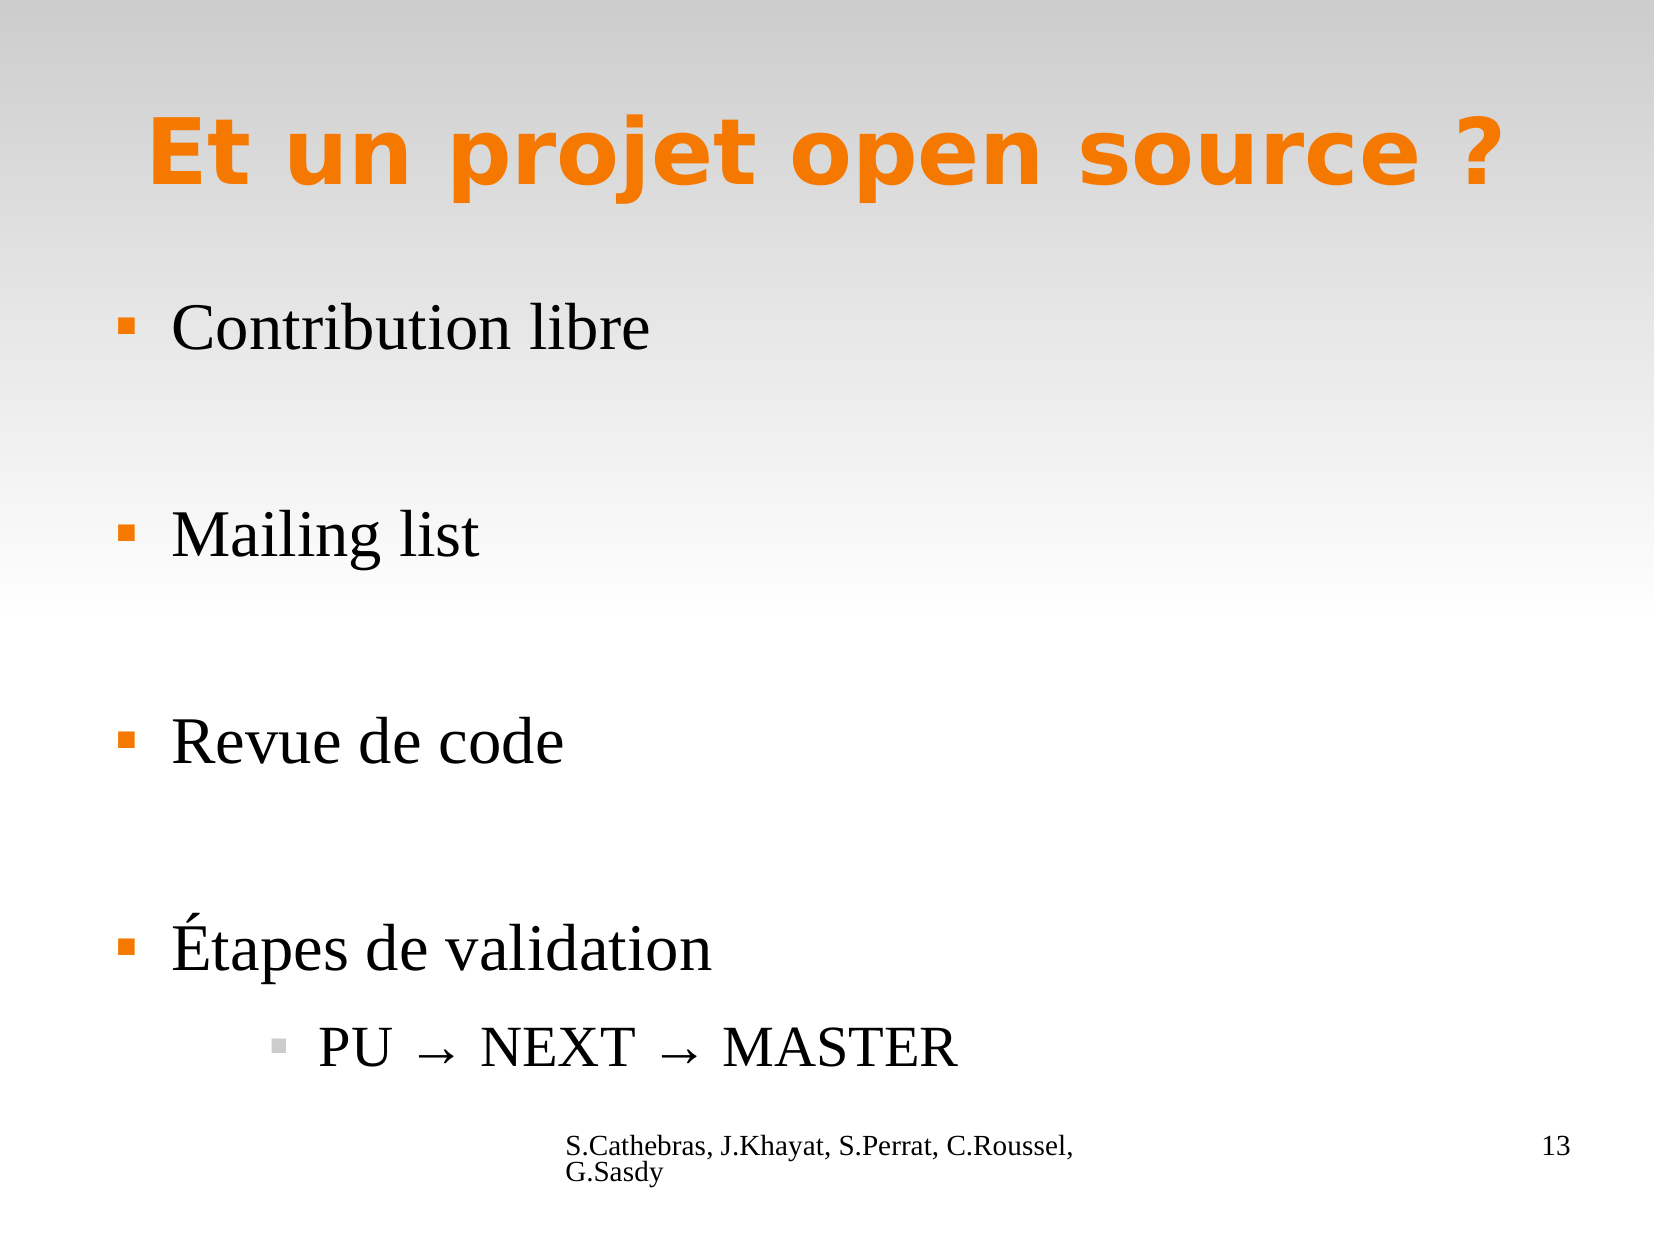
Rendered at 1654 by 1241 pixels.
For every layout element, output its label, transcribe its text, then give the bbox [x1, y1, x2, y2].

title Et un projet open source ? [82, 49, 1571, 257]
list Contribution libre Mailing list Revue de code Étapes de validation PU → NEXT → MASTER [82, 290, 1571, 1133]
